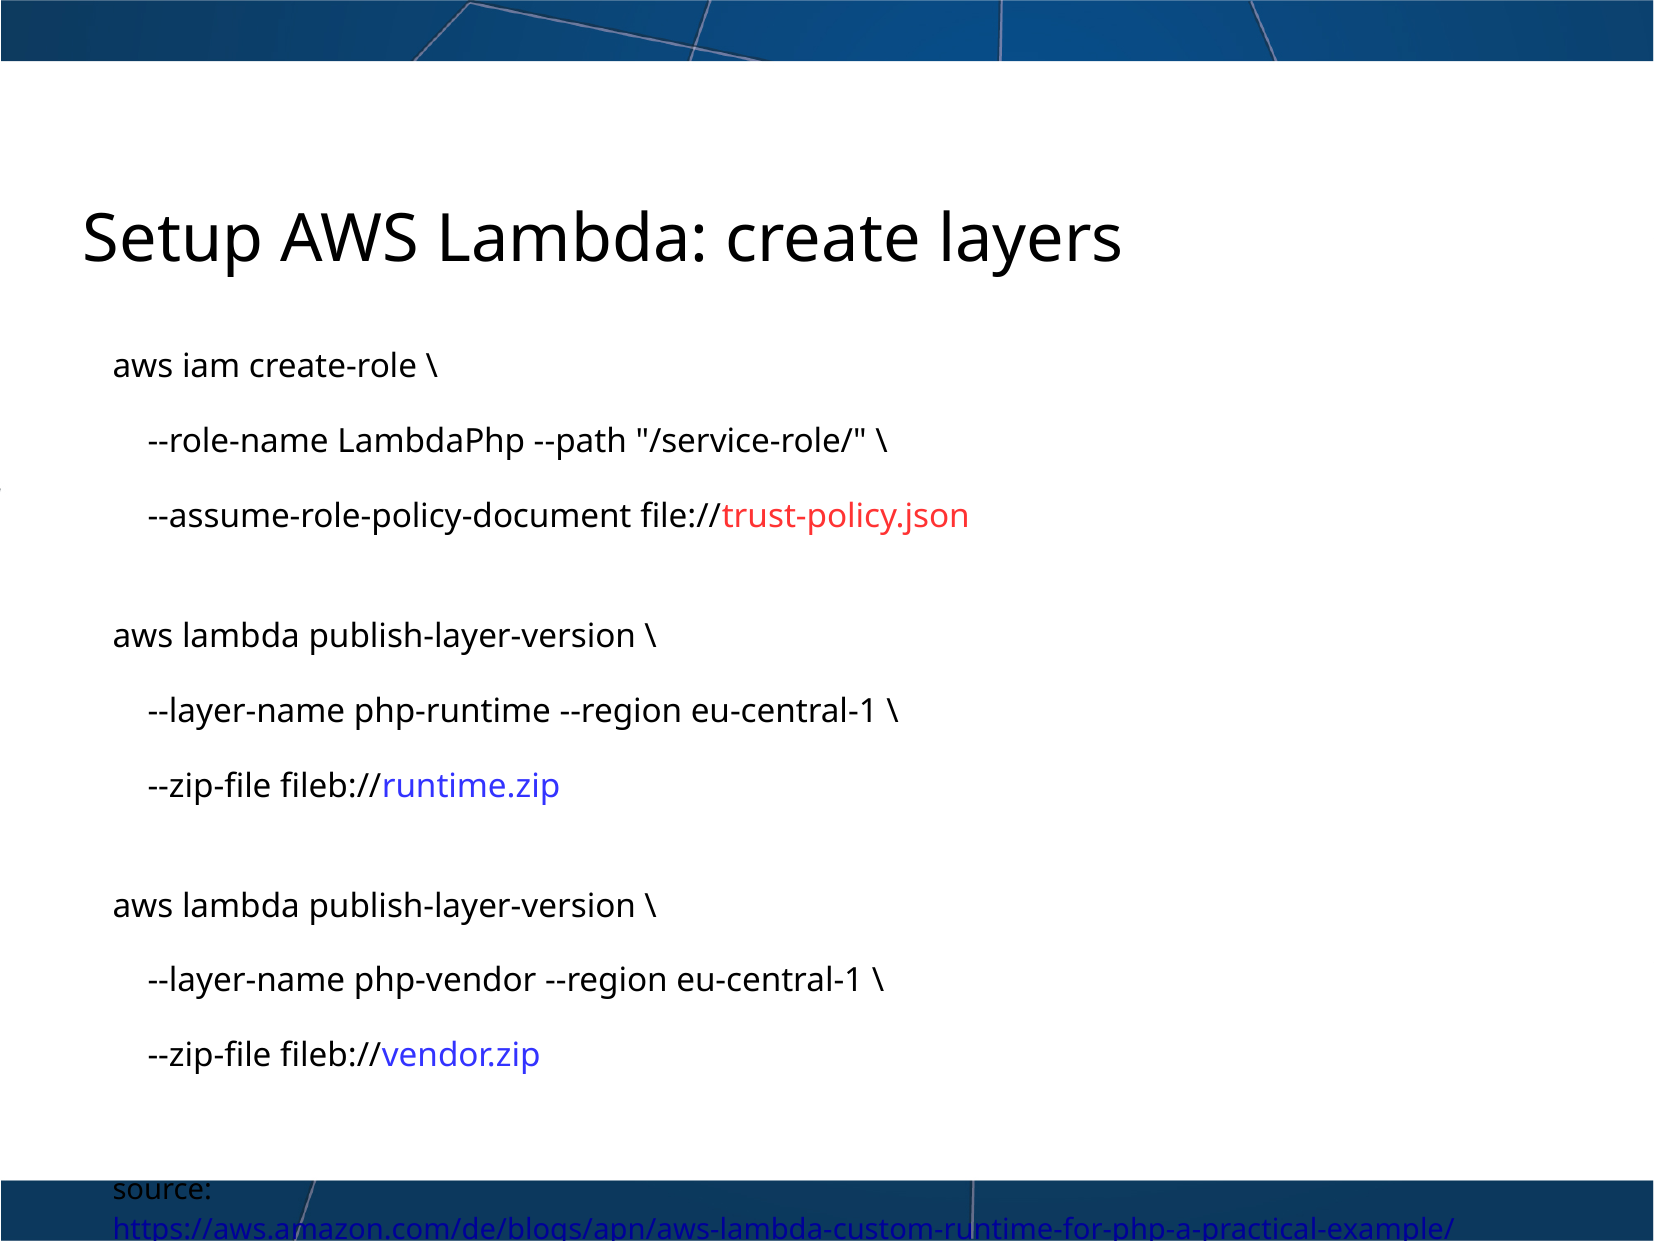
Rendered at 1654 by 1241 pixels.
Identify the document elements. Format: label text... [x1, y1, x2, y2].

picture [614, 1225, 623, 1237]
title Setup AWS Lambda: create layers [82, 139, 1571, 332]
picture [1152, 1225, 1161, 1237]
picture [1406, 1225, 1415, 1237]
picture [1206, 1225, 1215, 1237]
picture [156, 1225, 165, 1237]
list aws iam create-role \ --role-name LambdaPhp --path "/service-role/" \ --assume-role-policy-document file://trust-policy.json aws lambda publish-layer-version \ --layer-name php-runtime --region eu-central-1 \ --zip-file fileb://runtime.zip aws lambda publish-layer-version \ --layer-name php-vendor --region eu-central-1 \ --zip-file fileb://vendor.zip source: https://aws.amazon.com/de/blogs/apn/aws-lambda-custom-runtime-for-php-a-practical-example/ [112, 342, 1613, 1154]
picture [554, 1225, 563, 1237]
picture [1116, 1225, 1125, 1237]
picture [0, 0, 1654, 1241]
